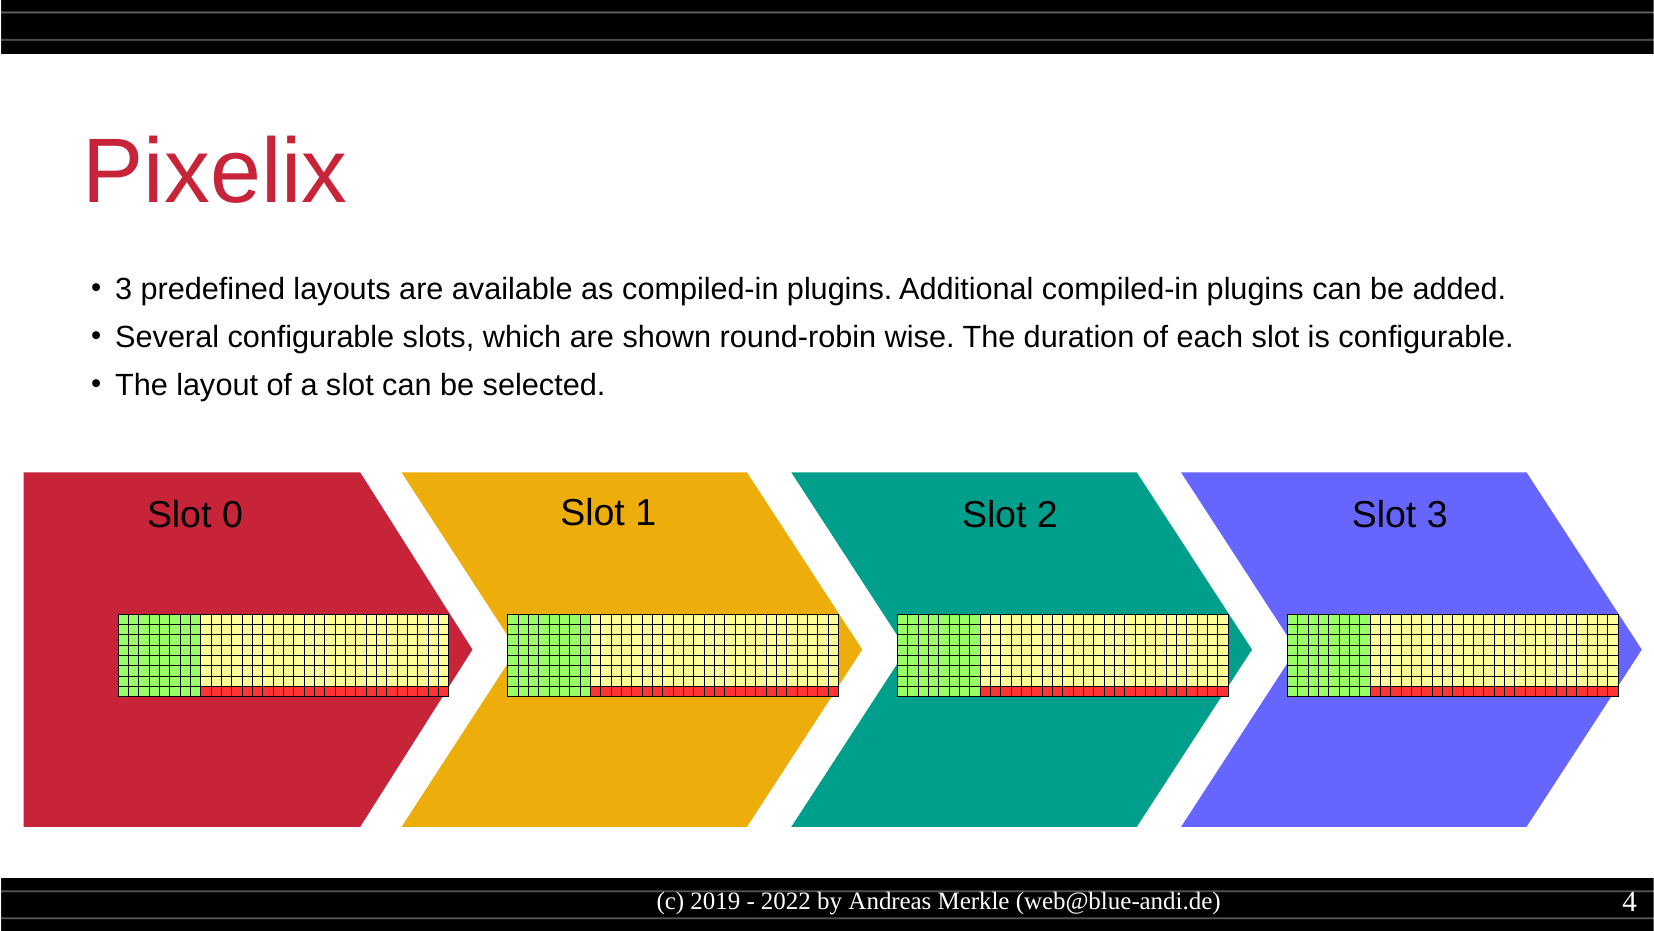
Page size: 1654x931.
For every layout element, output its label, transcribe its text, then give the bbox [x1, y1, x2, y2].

text_box Slot 3 [1311, 486, 1489, 544]
title Pixelix [82, 92, 1571, 249]
picture [1, 0, 1654, 54]
text_box [896, 615, 1230, 698]
list 3 predefined layouts are available as compiled-in plugins. Additional compiled-in plugins can be added. Several configurable slots, which are shown round-robin wise. The duration of each slot is configurable. The layout of a slot can be selected. [82, 271, 1571, 402]
text_box [401, 472, 863, 827]
text_box Slot 1 [519, 484, 697, 542]
text_box Slot 2 [921, 486, 1099, 544]
text_box [23, 472, 473, 827]
text_box [1181, 472, 1642, 827]
picture [1, 878, 1654, 931]
text_box Slot 0 [106, 486, 284, 544]
